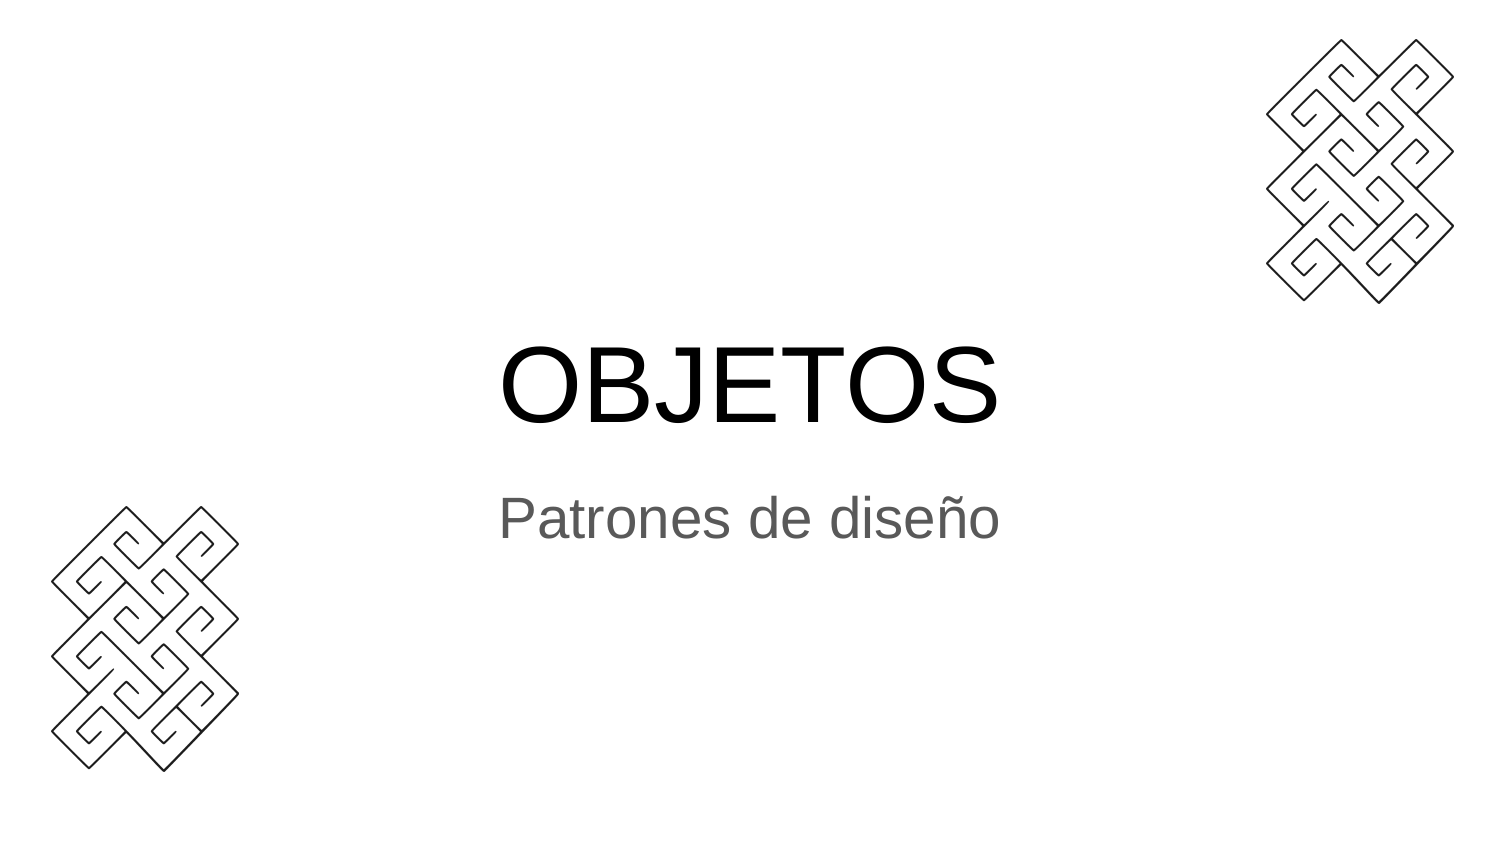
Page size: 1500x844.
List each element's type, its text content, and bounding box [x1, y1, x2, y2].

picture [1266, 39, 1454, 304]
picture [51, 506, 239, 772]
title OBJETOS [51, 122, 1449, 459]
subtitle Patrones de diseño [51, 464, 1449, 595]
